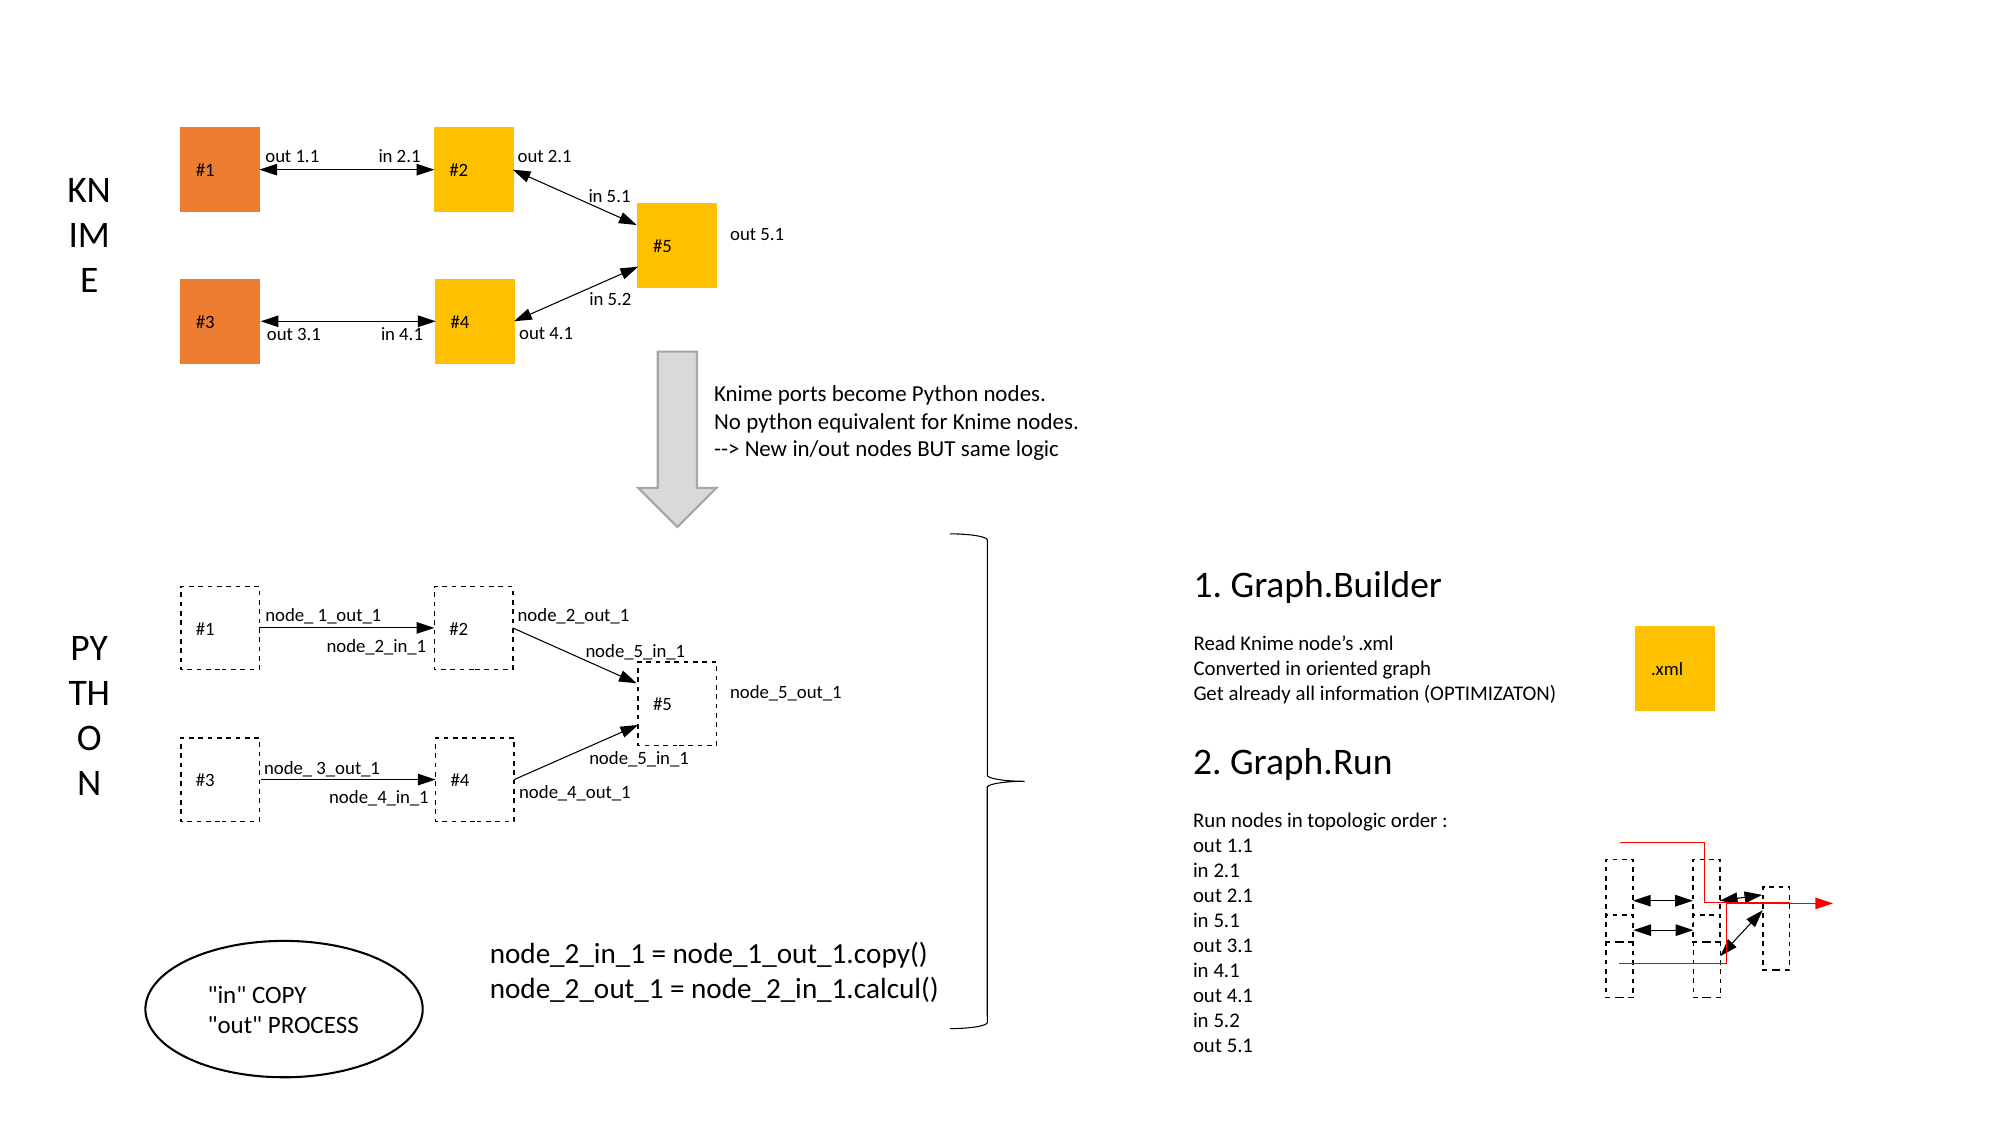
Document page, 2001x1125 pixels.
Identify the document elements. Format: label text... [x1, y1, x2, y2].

text_box "in" COPY "out" PROCESS [192, 971, 376, 1047]
text_box PYTHON [51, 615, 128, 767]
text_box node_5_out_1 [717, 672, 873, 711]
text_box node_ 3_out_1 [249, 748, 441, 787]
text_box node_2_out_1 [502, 594, 655, 633]
text_box #4 [435, 737, 515, 777]
text_box KNIME [51, 157, 128, 309]
text_box [1606, 859, 1633, 890]
text_box in 2.1 [359, 136, 474, 175]
text_box out 3.1 [251, 314, 361, 353]
text_box #2 [434, 586, 513, 670]
text_box #5 [638, 203, 717, 288]
text_box #1 [180, 586, 260, 670]
text_box out 1.1 [250, 136, 359, 175]
text_box node_ 1_out_1 [260, 594, 434, 627]
text_box out 5.1 [715, 214, 830, 252]
text_box node_2_in_1 [307, 628, 434, 665]
text_box [638, 351, 717, 528]
text_box node_4_out_1 [504, 771, 664, 810]
text_box [1606, 914, 1633, 946]
text_box [1762, 887, 1790, 902]
text_box [1705, 859, 1720, 890]
text_box #4 [435, 810, 515, 822]
text_box 2. Graph.Run Run nodes in topologic order : out 1.1 in 2.1 out 2.1 in 5.1 out 3.1 in 4.1 out 4.1 in 5.2 out 5.1 [1178, 729, 1479, 1093]
text_box Knime ports become Python nodes. No python equivalent for Knime nodes. --> New in/out nodes BUT same logic [699, 371, 1135, 470]
text_box #2 [434, 128, 513, 212]
text_box out 4.1 [504, 313, 619, 352]
text_box [1693, 914, 1721, 946]
text_box [1692, 859, 1704, 890]
text_box 1. Graph.Builder Read Knime node’s .xml Converted in oriented graph Get already all information (OPTIMIZATON) [1178, 552, 1588, 714]
text_box node_5_in_1 [570, 631, 723, 669]
text_box #1 [180, 128, 260, 212]
text_box in 4.1 [361, 314, 476, 353]
text_box #5 [638, 669, 717, 746]
text_box in 5.1 [573, 176, 688, 215]
text_box #3 [180, 279, 260, 363]
text_box .xml [1635, 626, 1715, 711]
text_box node_5_in_1 [574, 737, 716, 776]
text_box out 2.1 [502, 136, 617, 175]
text_box [1762, 904, 1790, 918]
text_box node_2_in_1 = node_1_out_1.copy() node_2_out_1 = node_2_in_1.calcul() [474, 927, 972, 1014]
text_box node_4_in_1 [314, 777, 506, 816]
text_box in 5.2 [574, 279, 689, 318]
text_box #4 [435, 279, 515, 363]
text_box #3 [180, 737, 260, 822]
